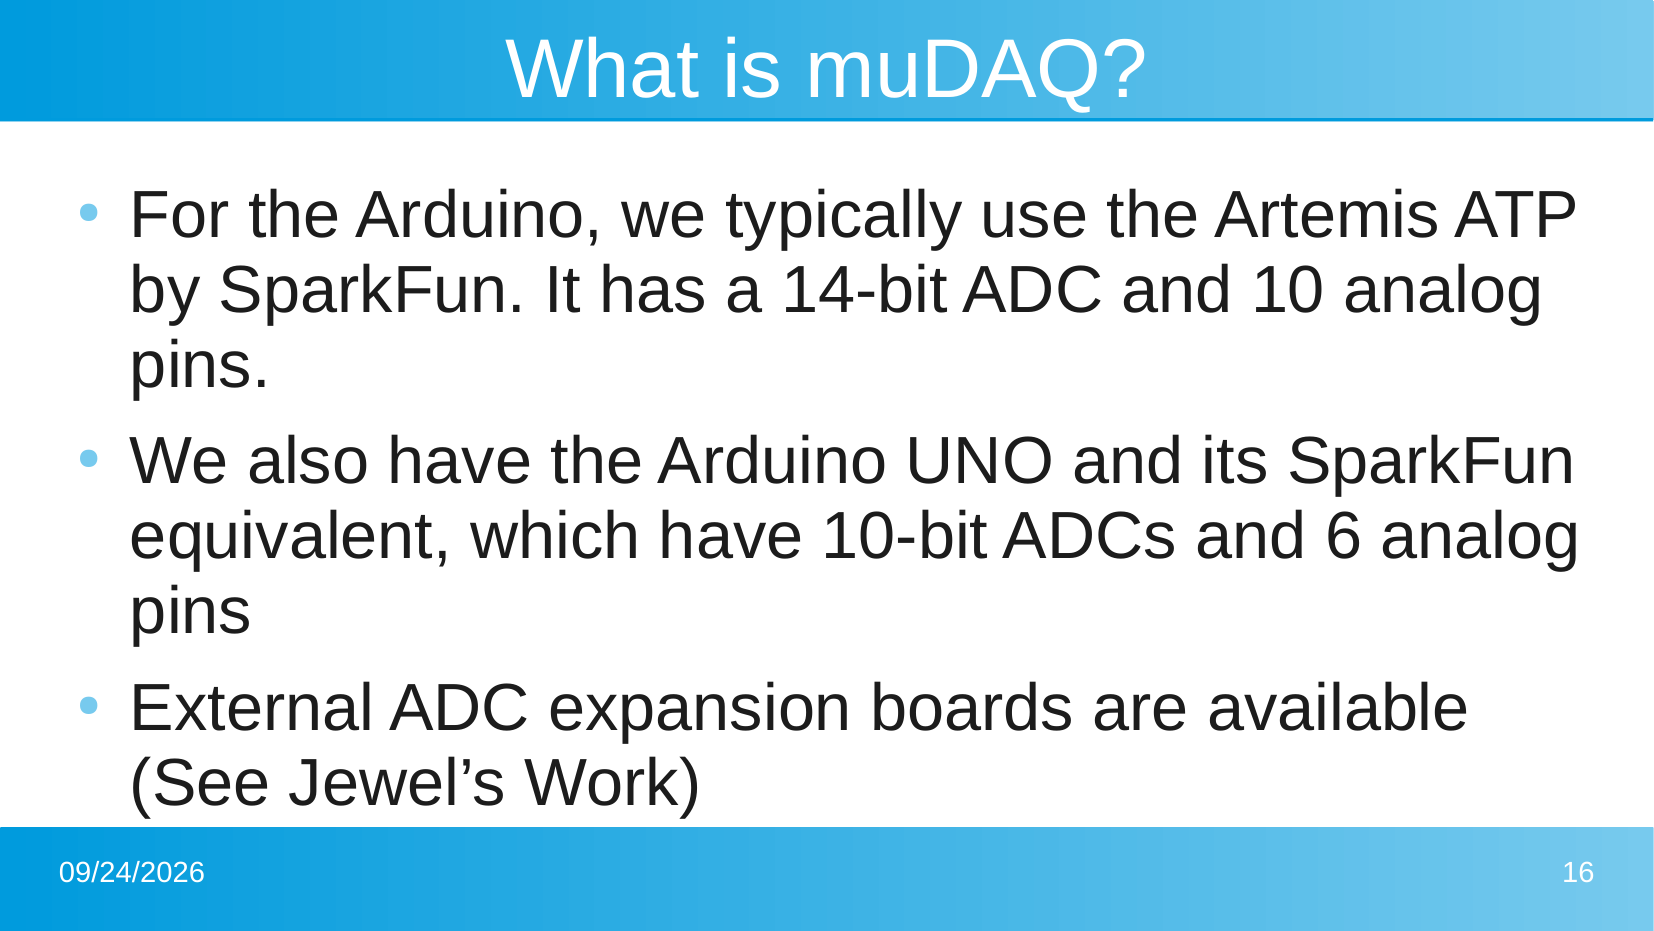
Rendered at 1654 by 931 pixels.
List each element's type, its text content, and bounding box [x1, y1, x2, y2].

title What is muDAQ? [59, 22, 1595, 116]
list For the Arduino, we typically use the Artemis ATP by SparkFun. It has a 14-bit ADC and 10 analog pins. We also have the Arduino UNO and its SparkFun equivalent, which have 10-bit ADCs and 6 analog pins External ADC expansion boards are available (See Jewel’s Work) [59, 177, 1595, 768]
